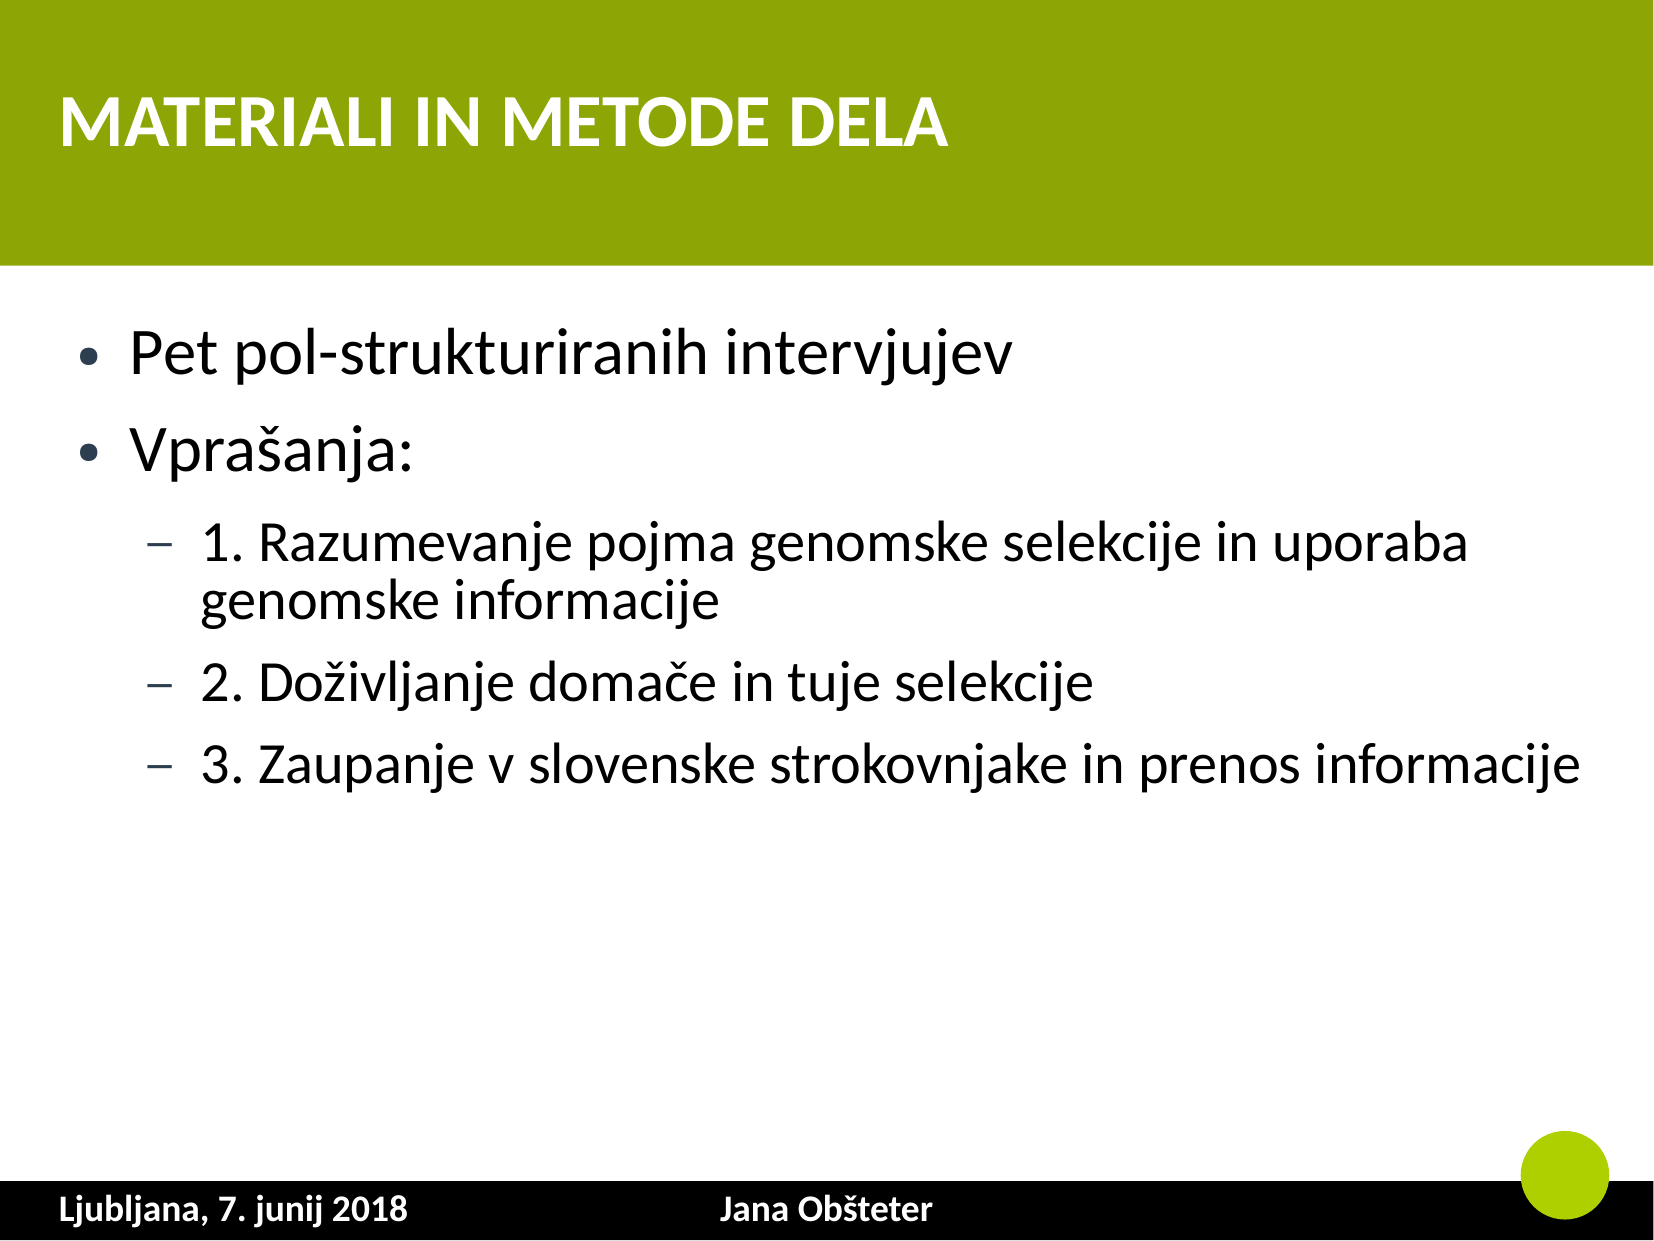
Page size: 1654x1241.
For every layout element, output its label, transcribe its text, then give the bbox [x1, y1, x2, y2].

title MATERIALI IN METODE DELA [59, 49, 1595, 207]
list Pet pol-strukturiranih intervjujev Vprašanja: 1. Razumevanje pojma genomske selekcije in uporaba genomske informacije 2. Doživljanje domače in tuje selekcije 3. Zaupanje v slovenske strokovnjake in prenos informacije [59, 324, 1595, 1152]
